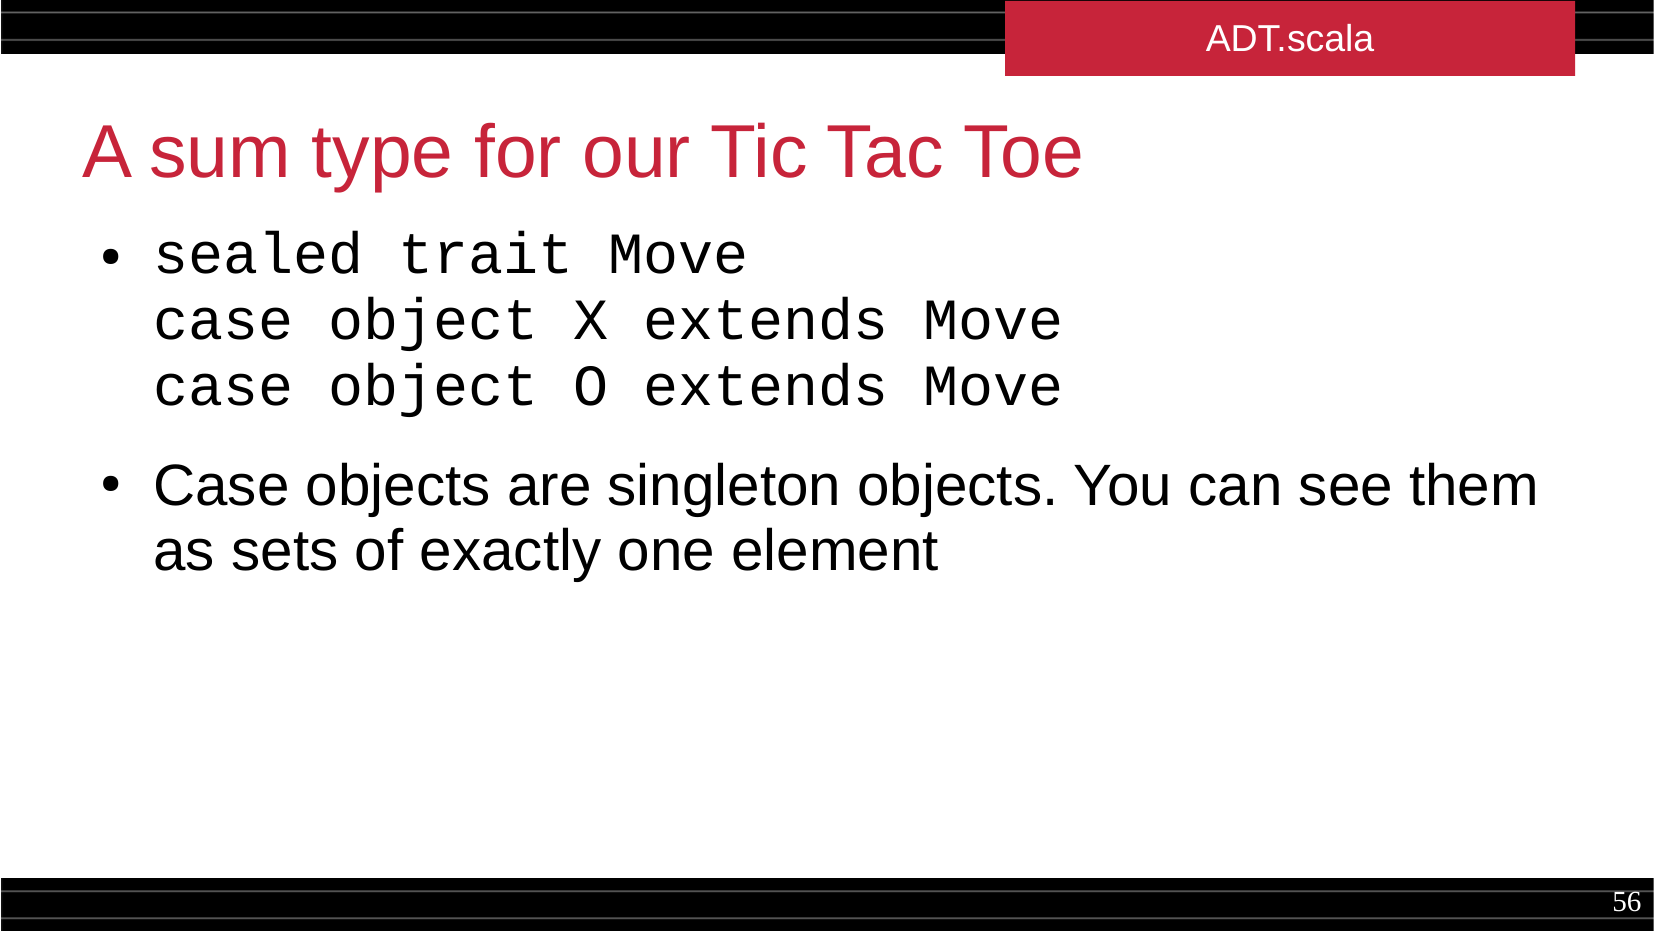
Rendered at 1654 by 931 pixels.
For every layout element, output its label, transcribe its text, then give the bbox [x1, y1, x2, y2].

title A sum type for our Tic Tac Toe [82, 92, 1571, 211]
picture [1, 878, 1654, 931]
picture [1, 0, 1005, 54]
picture [1576, 0, 1654, 54]
list sealed trait Move case object X extends Move case object O extends Move Case objects are singleton objects. You can see them as sets of exactly one element [82, 225, 1571, 856]
text_box ADT.scala [1005, 0, 1576, 76]
